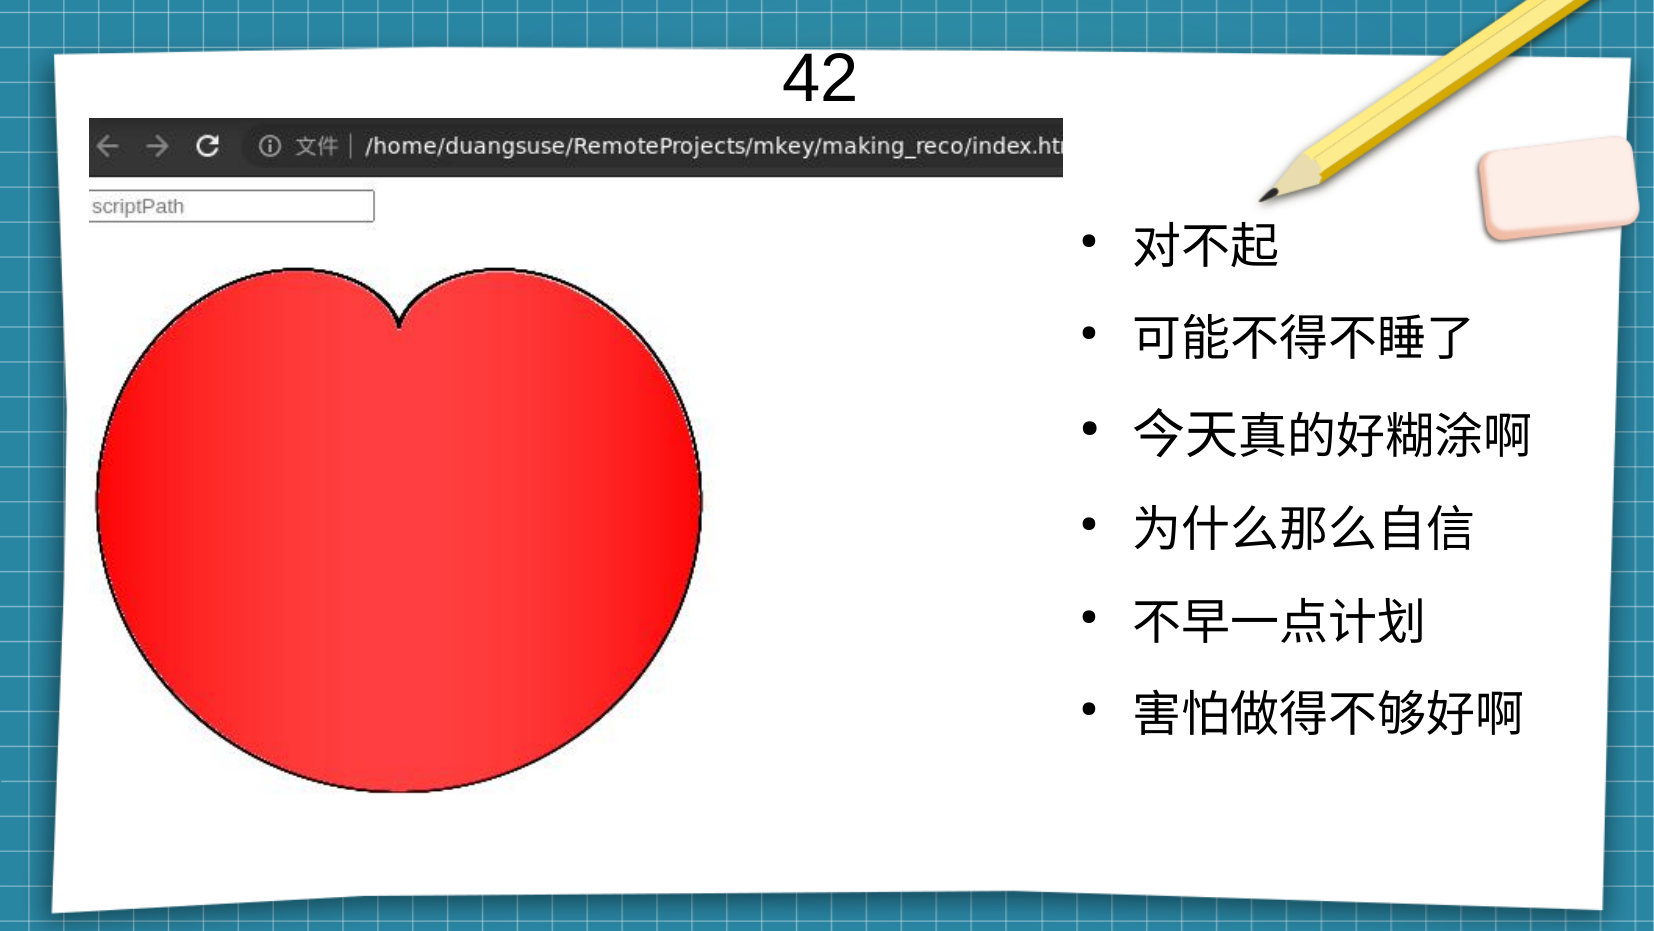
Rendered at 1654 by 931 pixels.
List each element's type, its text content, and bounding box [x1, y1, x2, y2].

title 42 [76, 0, 1565, 156]
list 对不起 可能不得不睡了 今天真的好糊涂啊 为什么那么自信 不早一点计划 害怕做得不够好啊 [1063, 206, 1654, 747]
picture [0, 0, 1654, 931]
